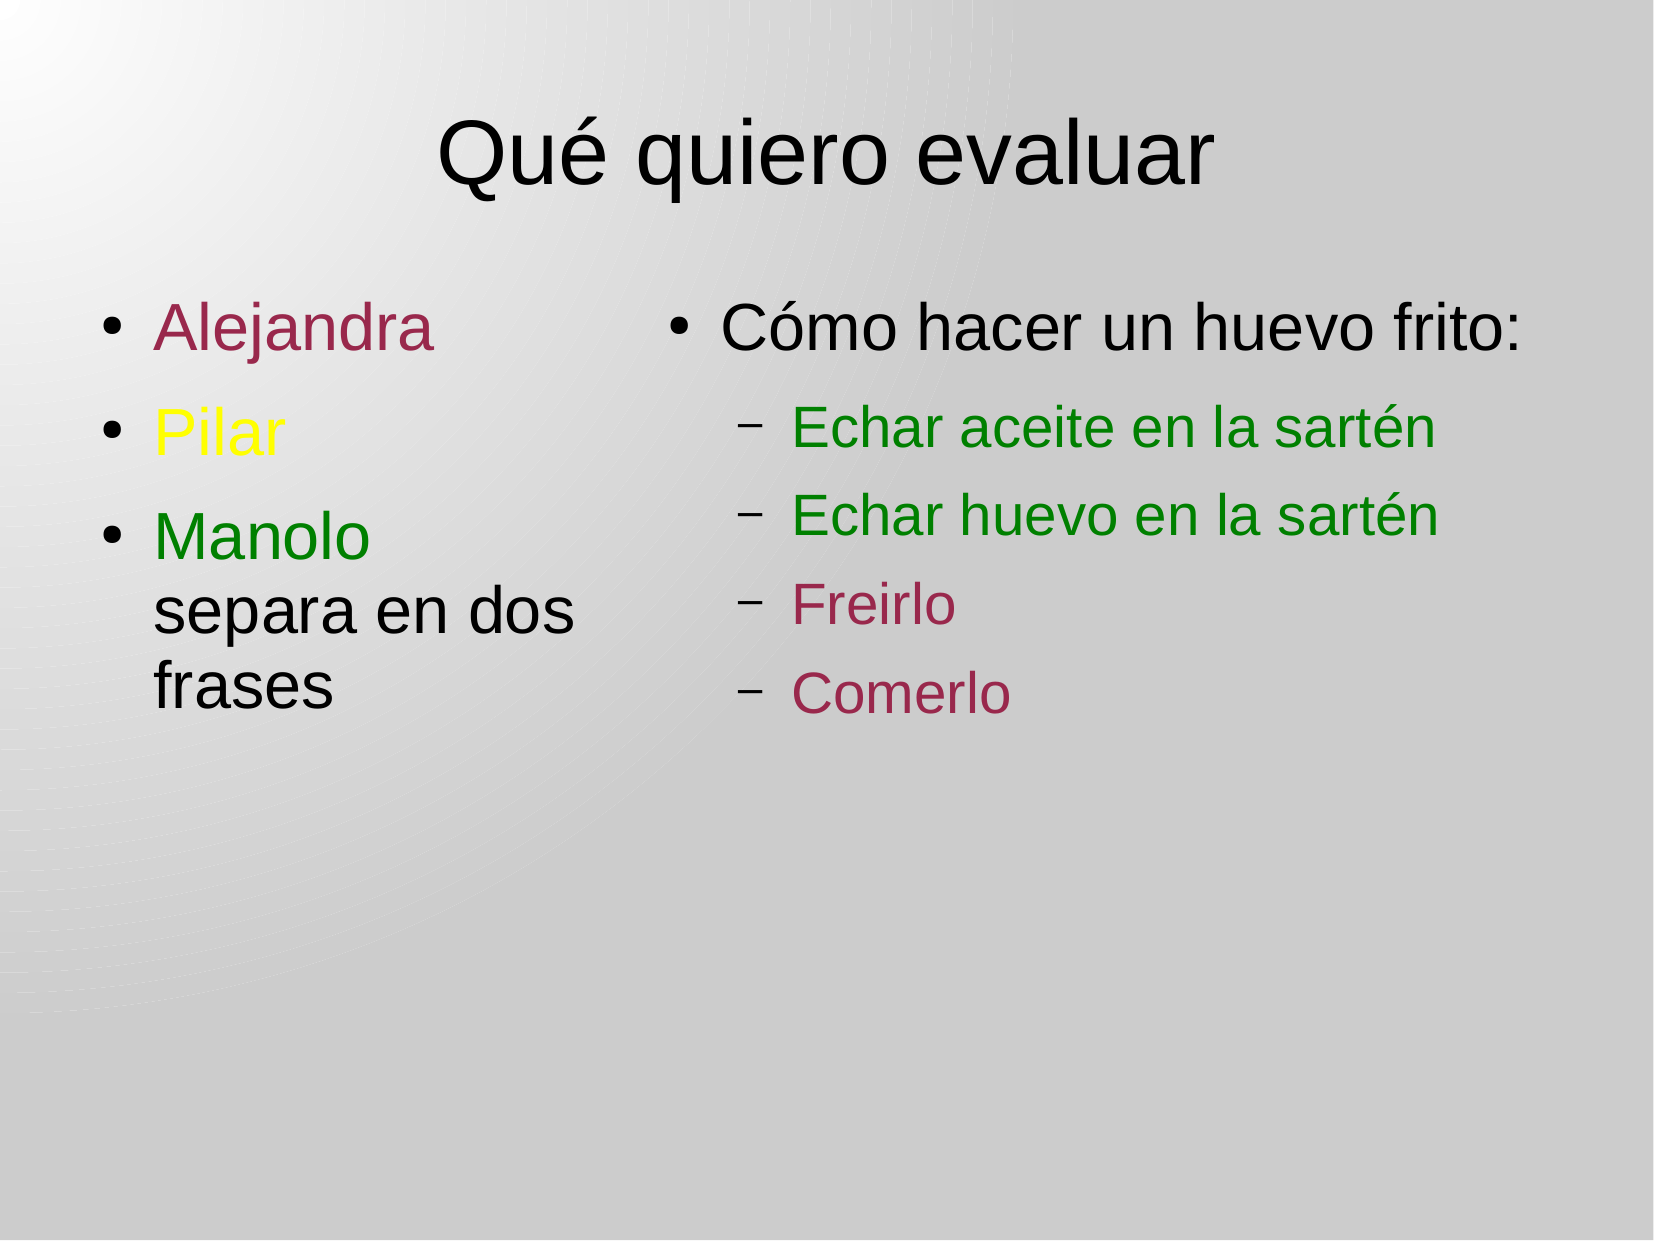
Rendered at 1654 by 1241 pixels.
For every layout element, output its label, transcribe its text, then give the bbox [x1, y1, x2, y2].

list Alejandra Pilar Manolo separa en dos frases [82, 290, 591, 1109]
title Qué quiero evaluar [82, 49, 1571, 257]
list Cómo hacer un huevo frito: Echar aceite en la sartén Echar huevo en la sartén Freirlo Comerlo [649, 290, 1539, 1109]
